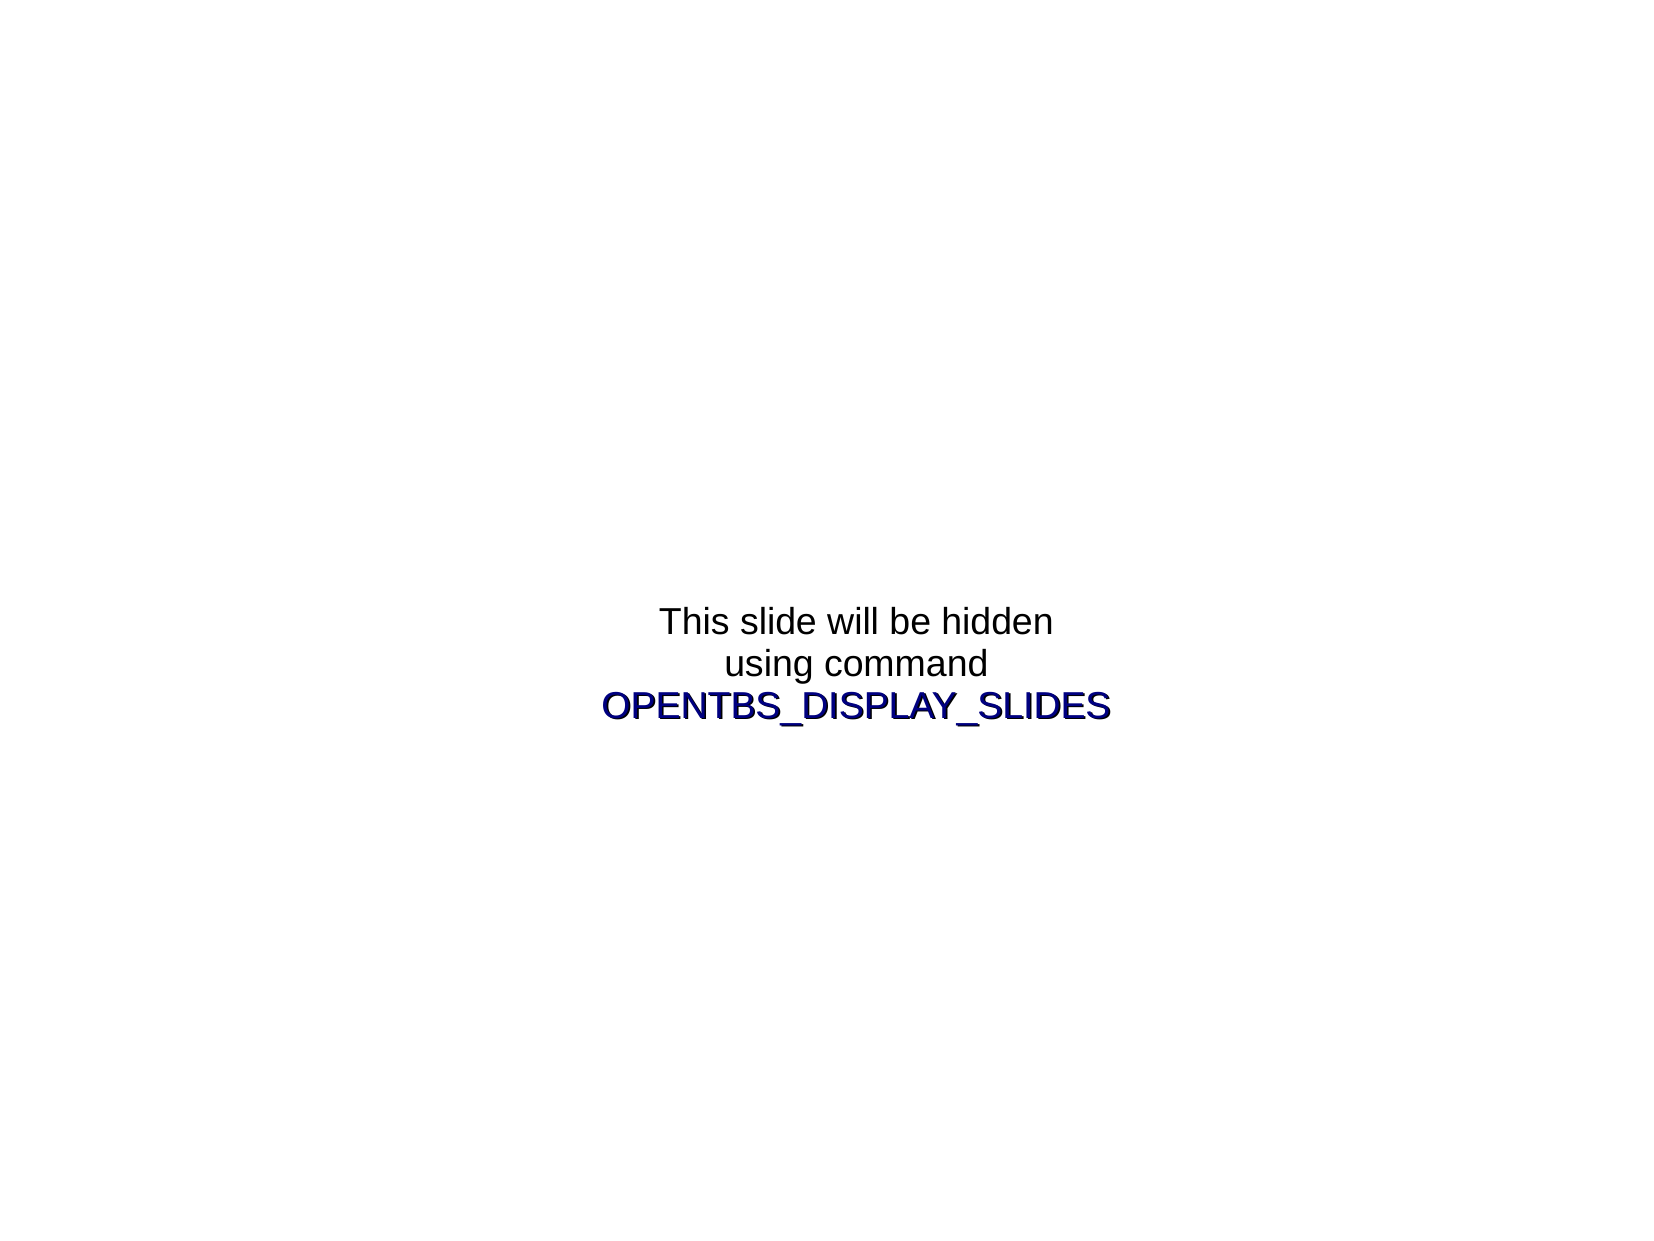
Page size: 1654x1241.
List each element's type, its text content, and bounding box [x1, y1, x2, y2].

text_box This slide will be hidden using command OPENTBS_DISPLAY_SLIDES [561, 592, 1152, 734]
